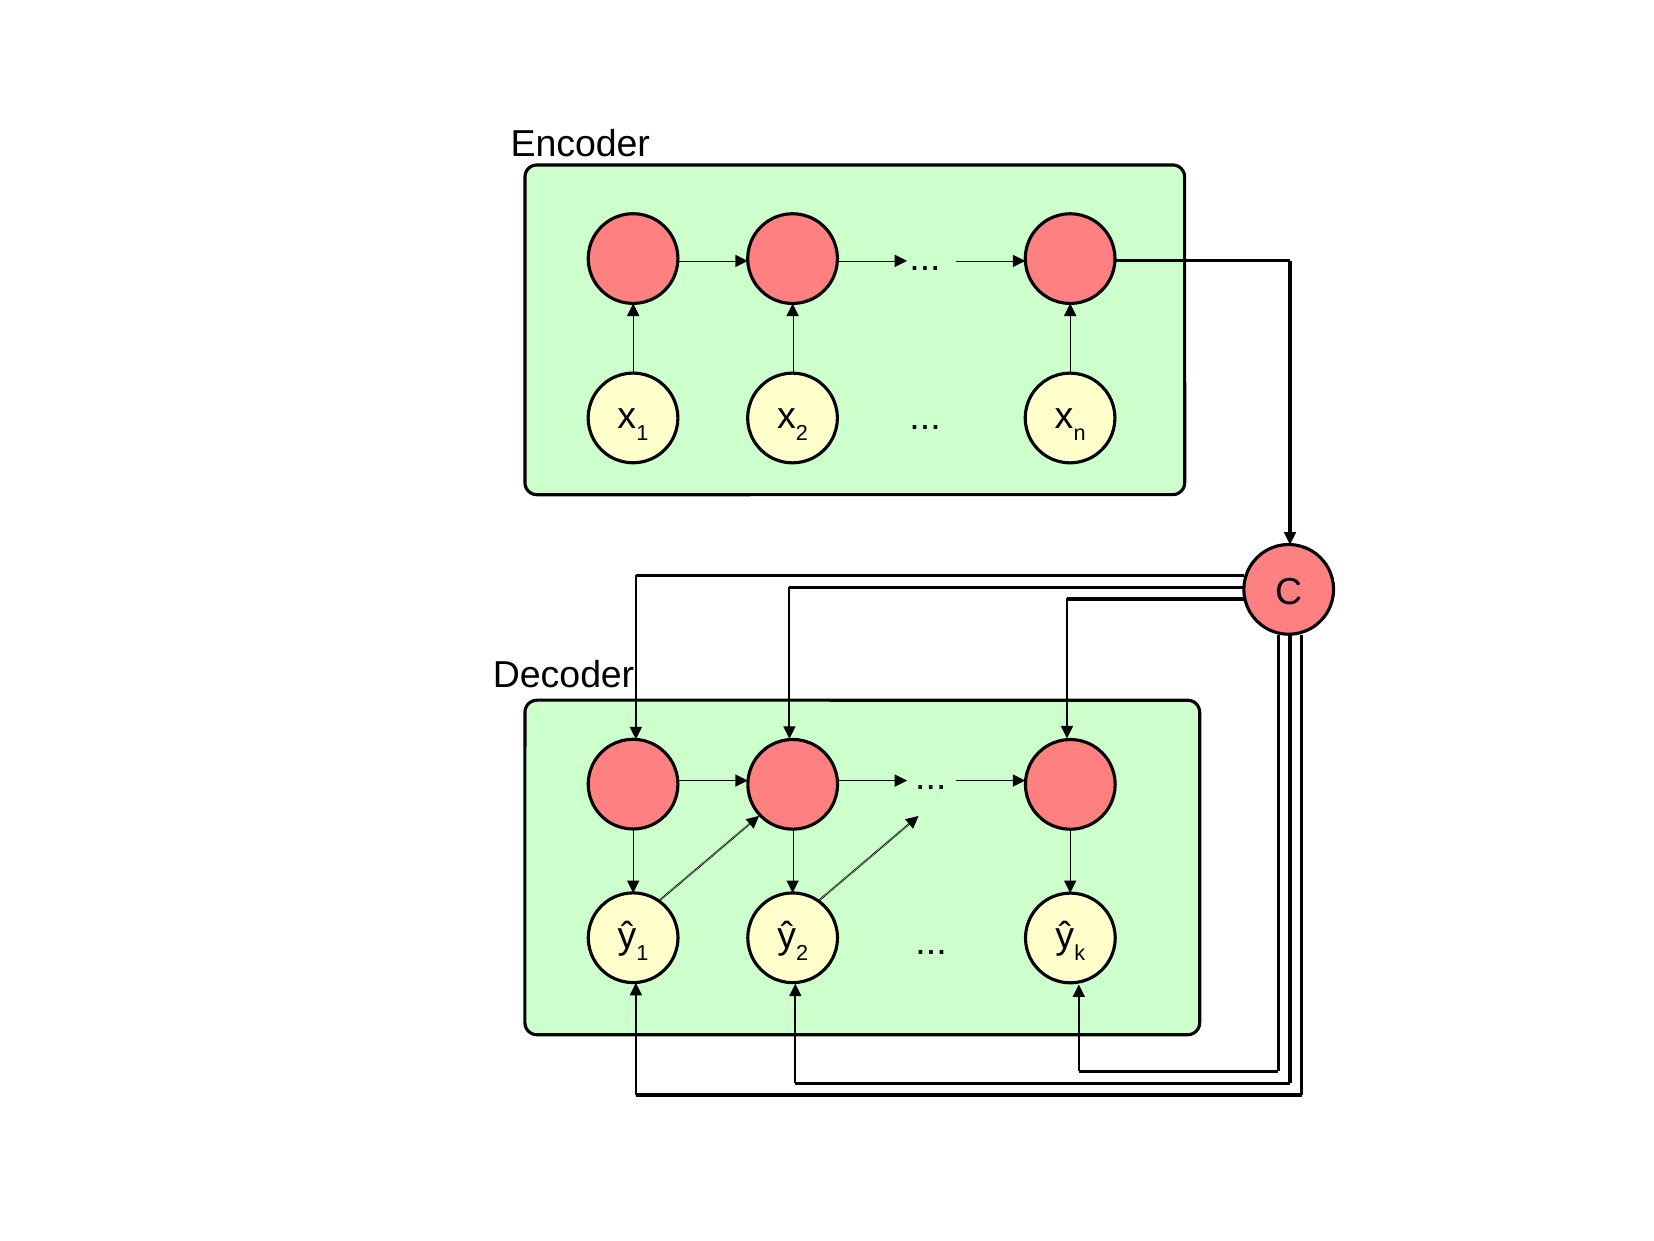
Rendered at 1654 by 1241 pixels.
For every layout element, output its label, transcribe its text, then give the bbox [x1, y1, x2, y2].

text_box ... [894, 225, 966, 282]
text_box [524, 700, 1200, 1035]
text_box ŷ1 [588, 892, 679, 983]
text_box ... [900, 744, 972, 802]
text_box ŷ2 [747, 892, 838, 983]
text_box ... [894, 384, 966, 442]
text_box x1 [588, 373, 678, 463]
text_box ŷk [1025, 893, 1116, 983]
text_box x2 [747, 373, 838, 463]
text_box Encoder [495, 111, 675, 169]
text_box Decoder [478, 643, 660, 700]
text_box [524, 164, 1185, 495]
text_box ... [900, 910, 972, 967]
text_box xn [1025, 373, 1115, 463]
text_box C [1243, 544, 1334, 635]
